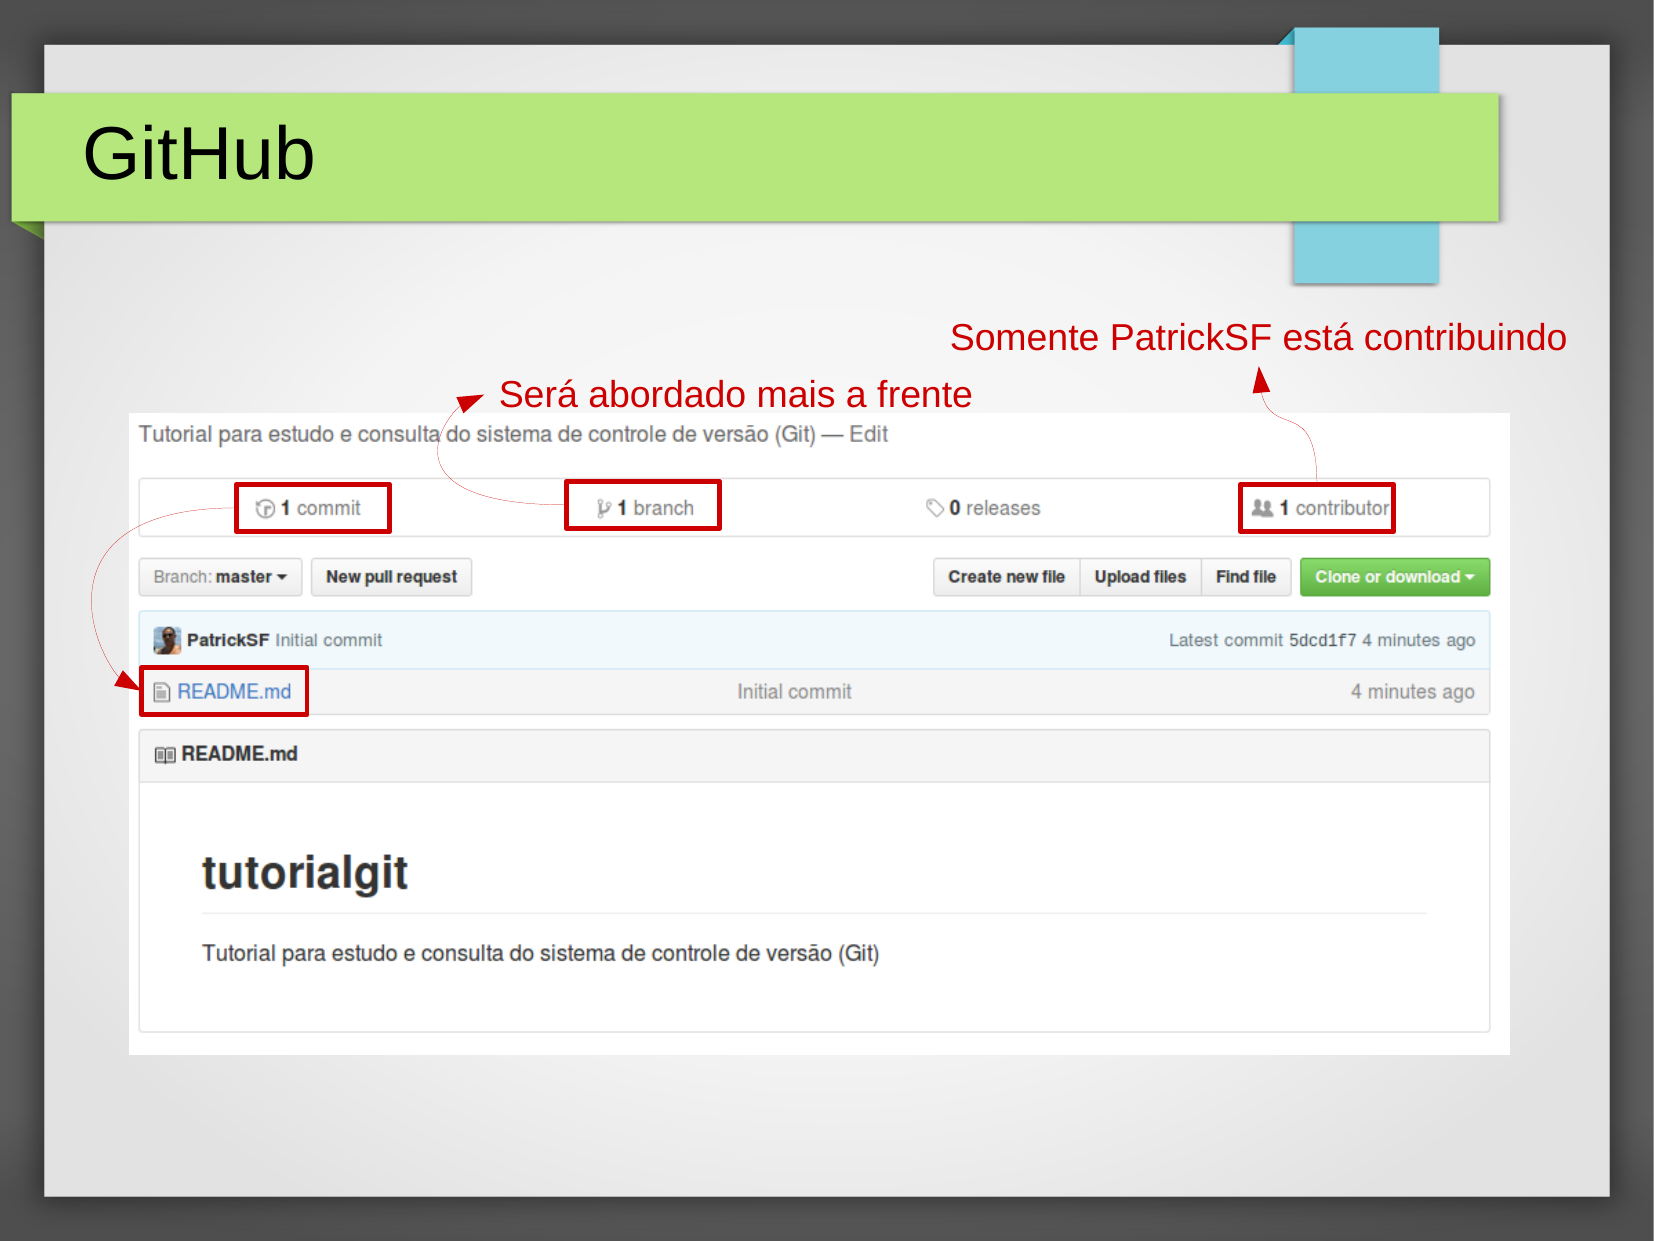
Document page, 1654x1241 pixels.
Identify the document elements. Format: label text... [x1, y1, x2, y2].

picture [0, 0, 1654, 1241]
text_box Somente PatrickSF está contribuindo [935, 309, 1583, 367]
text_box Será abordado mais a frente [484, 366, 989, 423]
title GitHub [82, 94, 1264, 213]
